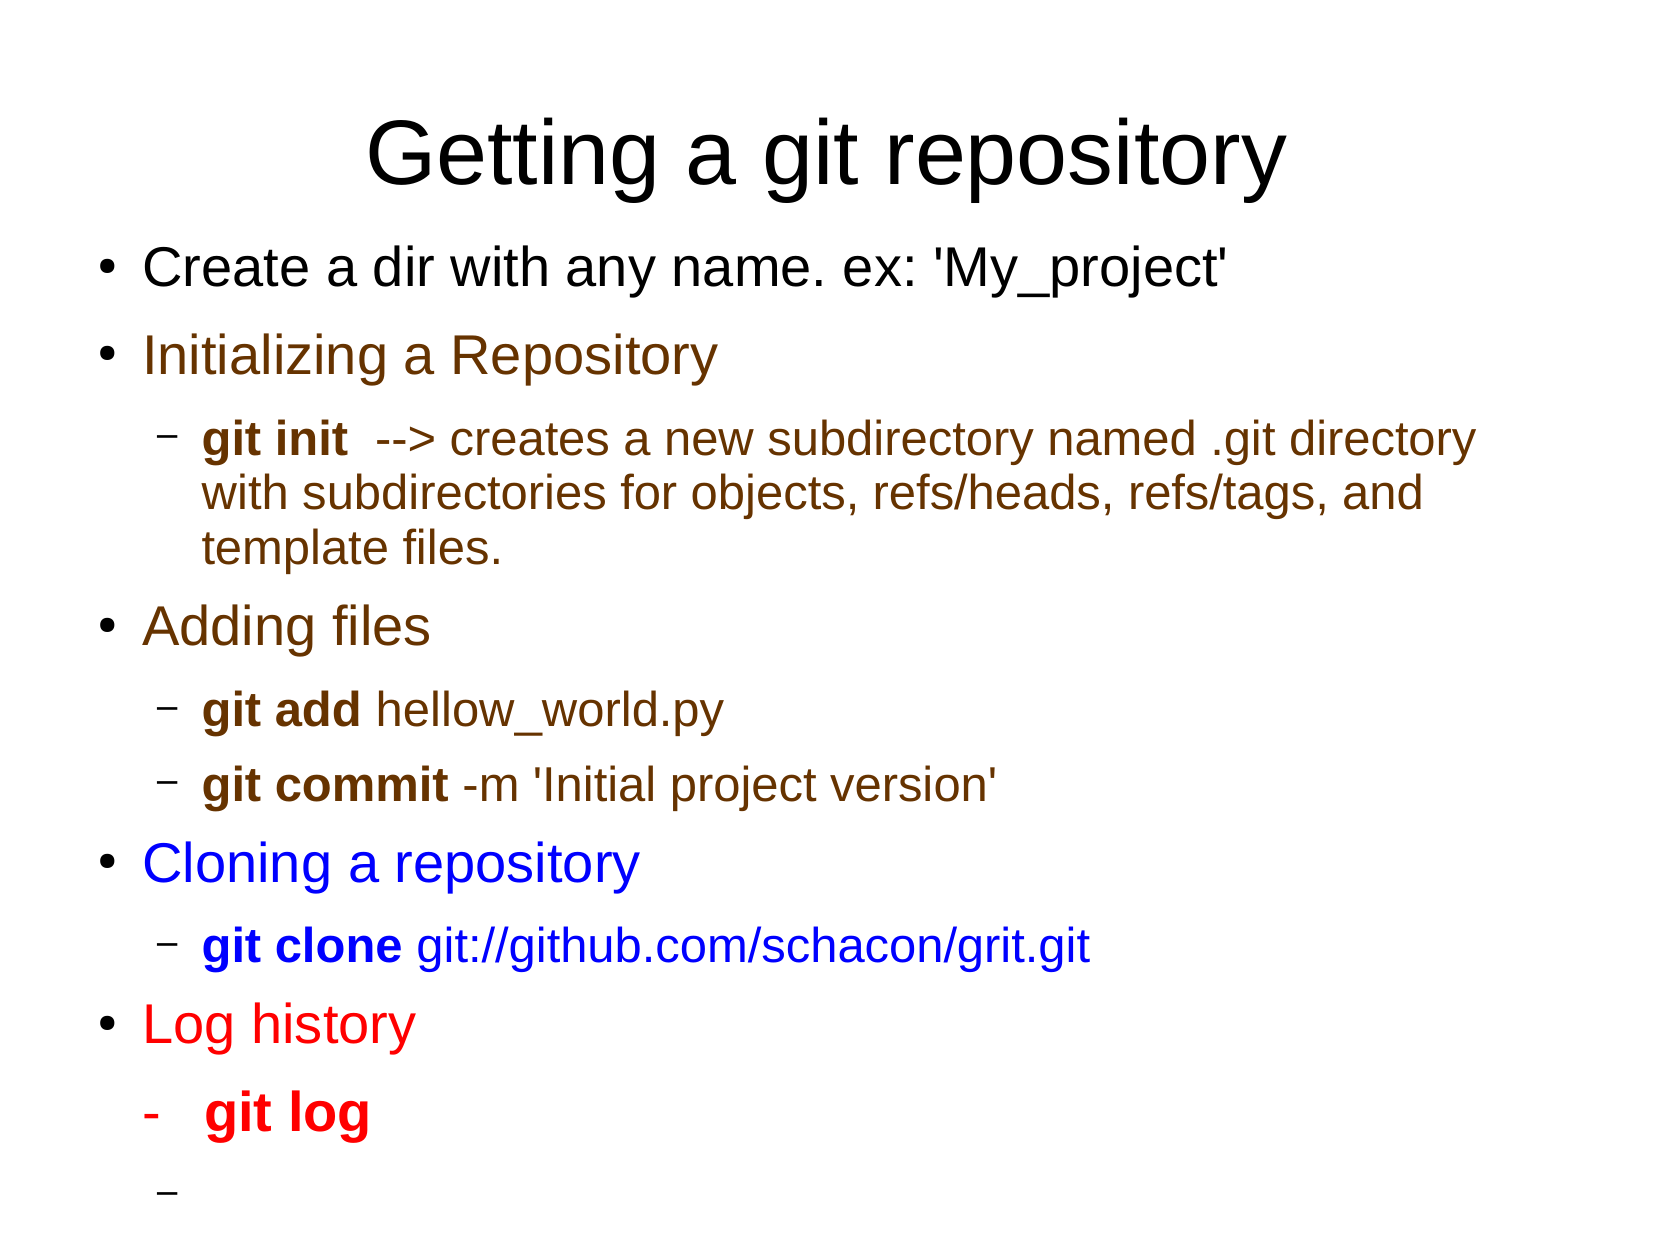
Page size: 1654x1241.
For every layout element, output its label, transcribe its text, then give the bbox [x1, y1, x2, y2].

list Create a dir with any name. ex: 'My_project' Initializing a Repository git init --> creates a new subdirectory named .git directory with subdirectories for objects, refs/heads, refs/tags, and template files. Adding files git add hellow_world.py git commit -m 'Initial project version' Cloning a repository git clone git://github.com/schacon/grit.git Log history - git log [82, 236, 1538, 1146]
title Getting a git repository [82, 49, 1571, 257]
